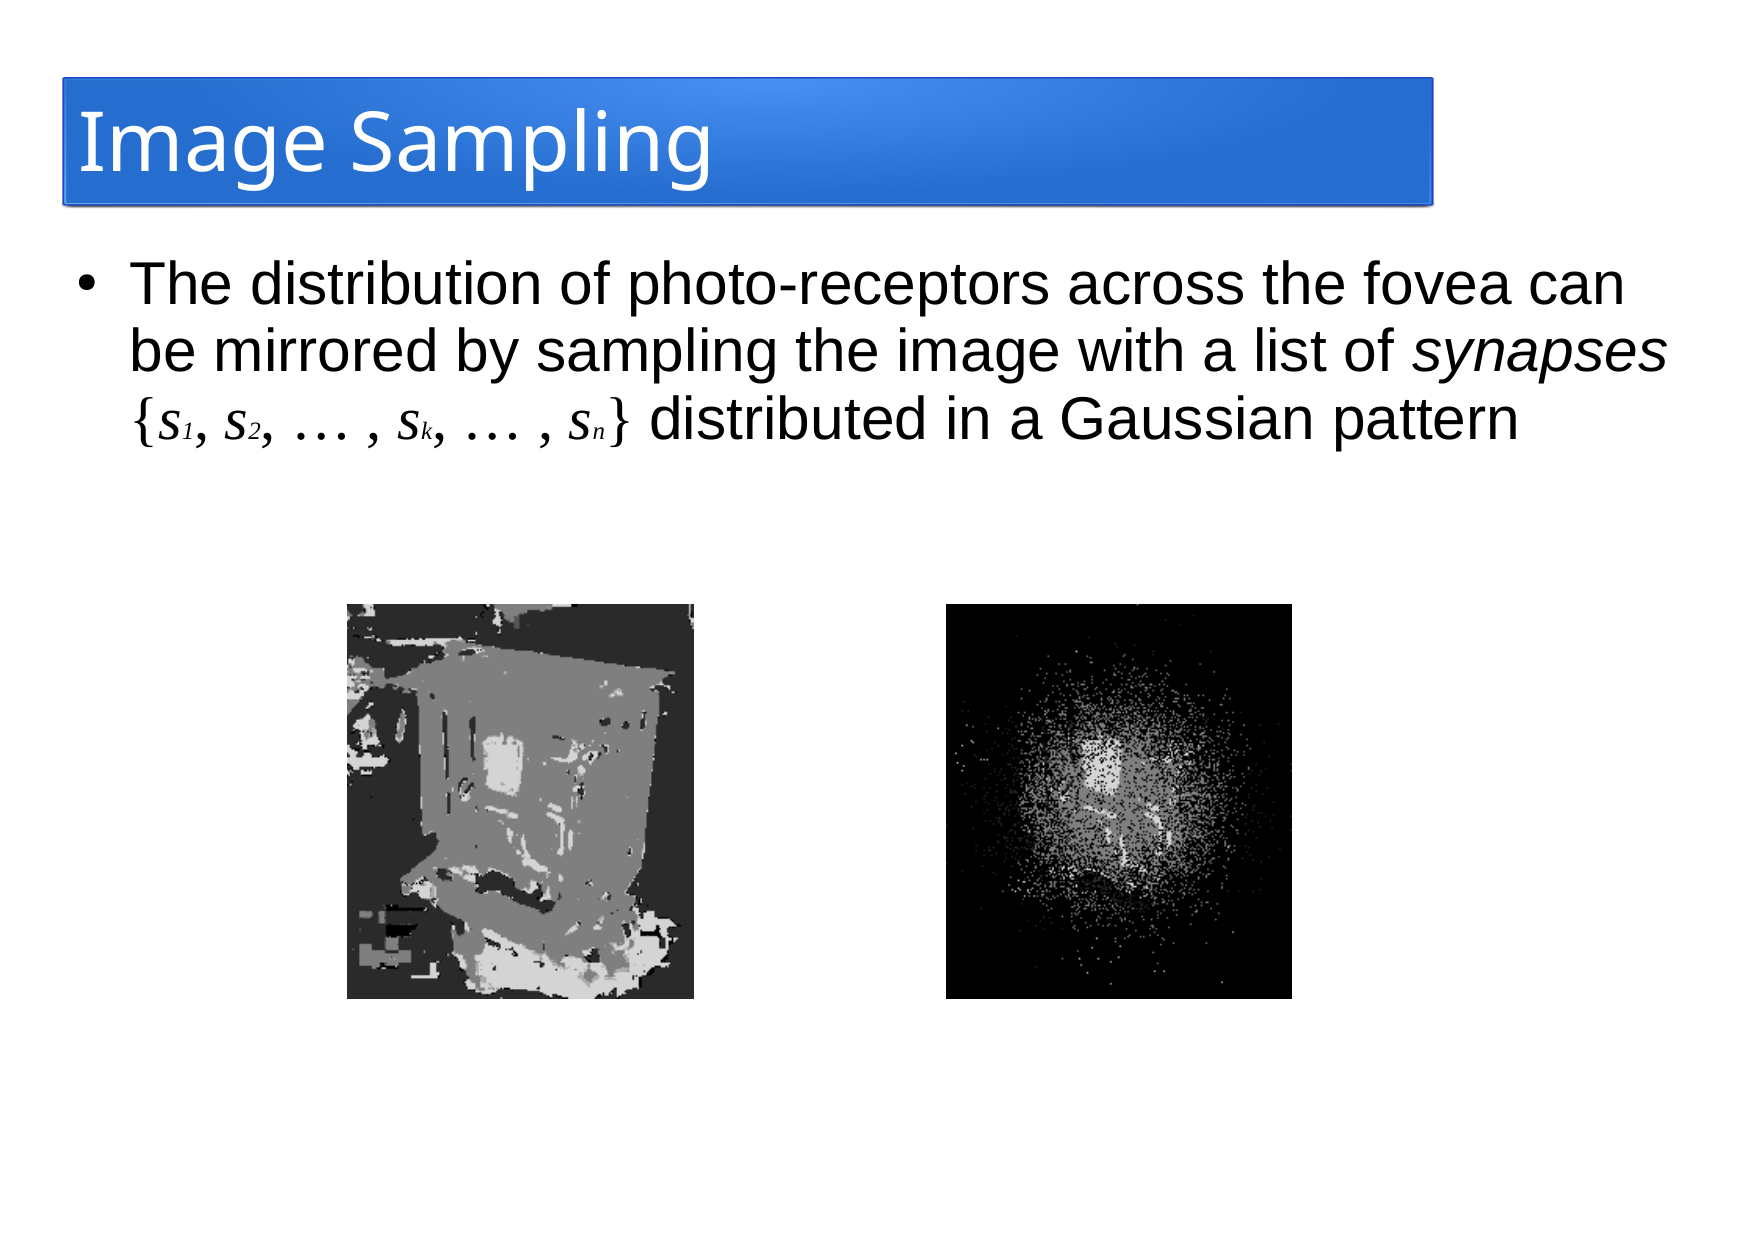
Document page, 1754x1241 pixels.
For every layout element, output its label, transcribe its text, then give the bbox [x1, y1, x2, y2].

picture [347, 604, 694, 999]
picture [58, 77, 1439, 209]
title Image Sampling [78, 80, 1429, 198]
list The distribution of photo-receptors across the fovea can be mirrored by sampling the image with a list of synapses {s1, s2, … , sk, … , sn} distributed in a Gaussian pattern [58, 249, 1696, 484]
picture [946, 604, 1292, 999]
